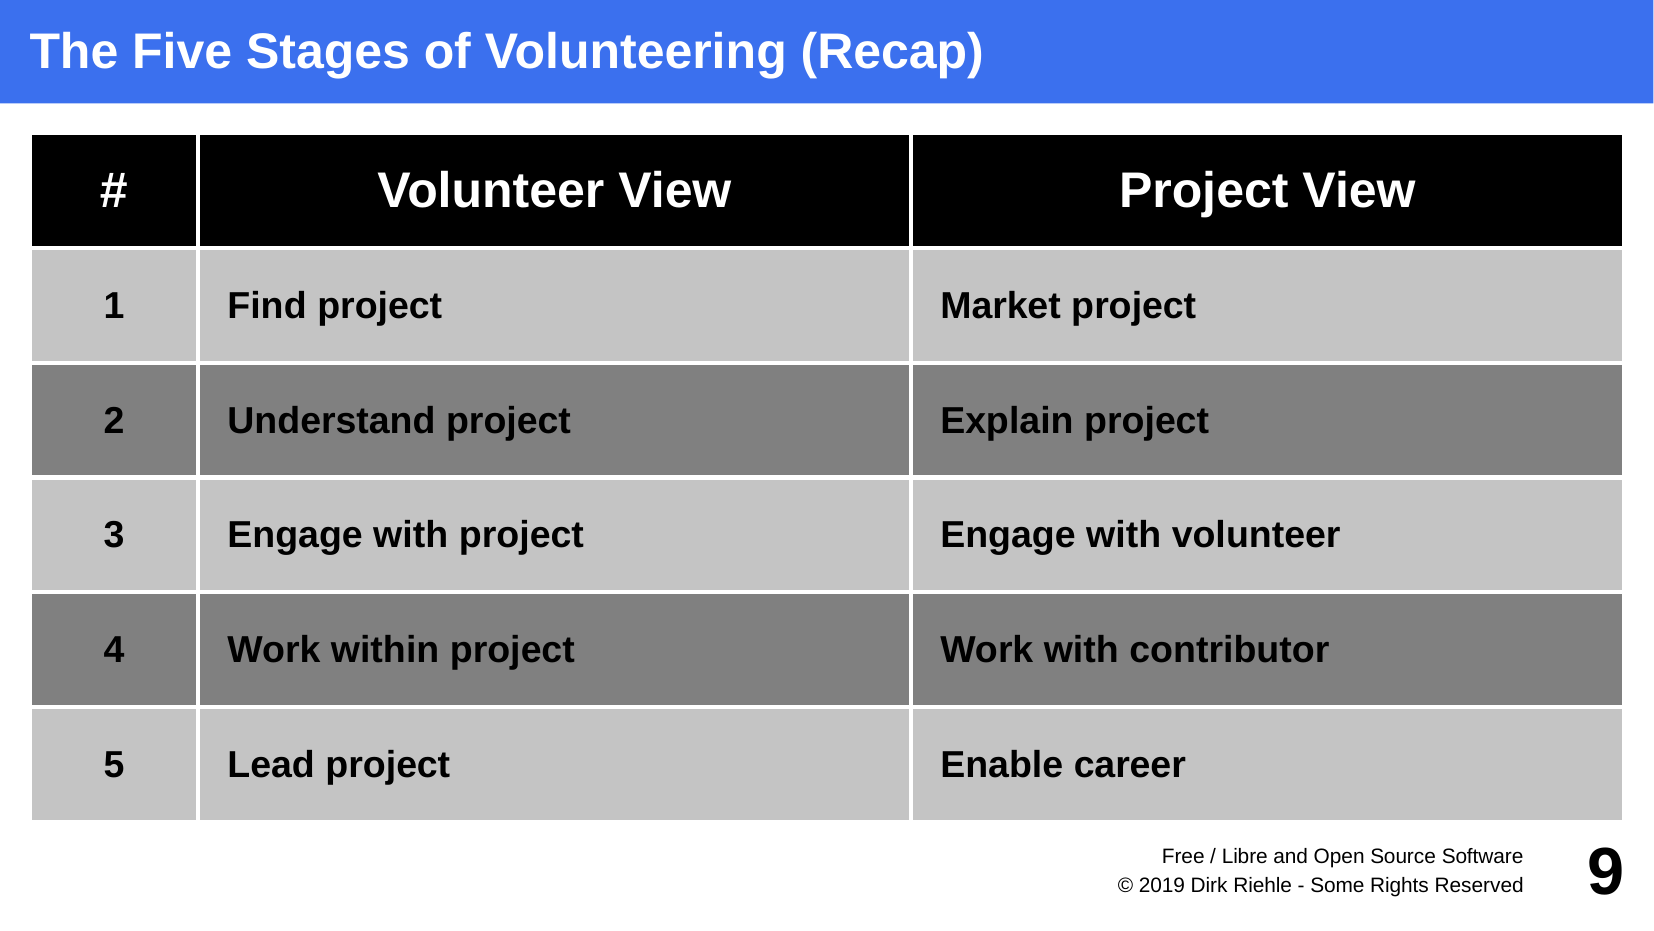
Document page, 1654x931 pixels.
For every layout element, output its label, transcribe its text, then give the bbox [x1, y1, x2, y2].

table_cell Enable career [913, 709, 1622, 820]
table_cell Work within project [200, 594, 909, 705]
table_cell 1 [32, 250, 196, 361]
table_cell Market project [913, 250, 1622, 361]
table_cell Understand project [200, 365, 909, 475]
table_cell Lead project [200, 709, 909, 820]
table_header Project View [913, 135, 1622, 246]
table_cell Engage with project [200, 480, 909, 590]
table_cell Find project [200, 250, 909, 361]
table_cell 5 [32, 709, 196, 820]
table_cell 3 [32, 480, 196, 590]
table_cell 4 [32, 594, 196, 705]
table_cell Explain project [913, 365, 1622, 475]
title The Five Stages of Volunteering (Recap) [0, 0, 1654, 104]
table_cell 2 [32, 365, 196, 475]
table_header # [32, 135, 196, 246]
table_header Volunteer View [200, 135, 909, 246]
table_cell Engage with volunteer [913, 480, 1622, 590]
table_cell Work with contributor [913, 594, 1622, 705]
